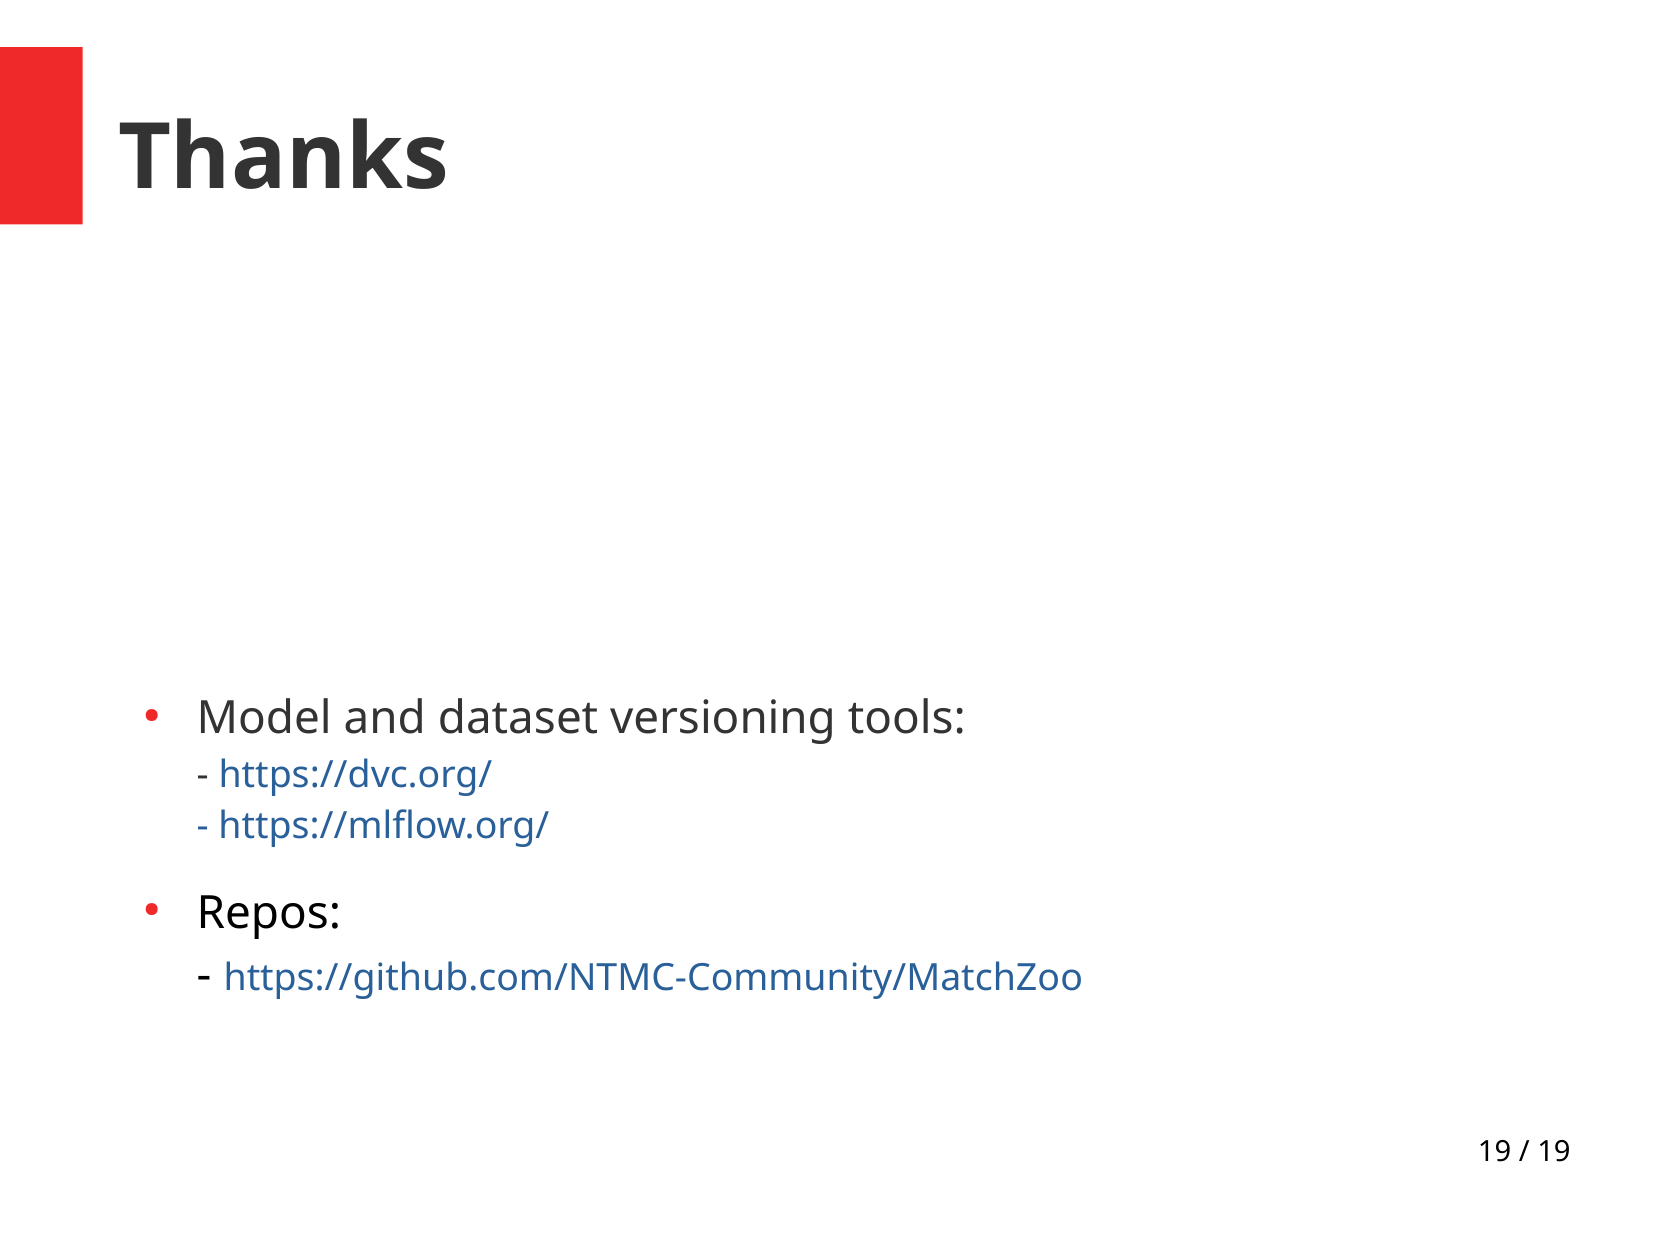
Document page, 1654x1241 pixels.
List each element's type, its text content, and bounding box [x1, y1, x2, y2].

title Thanks [118, 49, 1571, 257]
list Model and dataset versioning tools: - https://dvc.org/ - https://mlflow.org/ Repos: - https://github.com/NTMC-Community/MatchZoo [125, 685, 1544, 1029]
